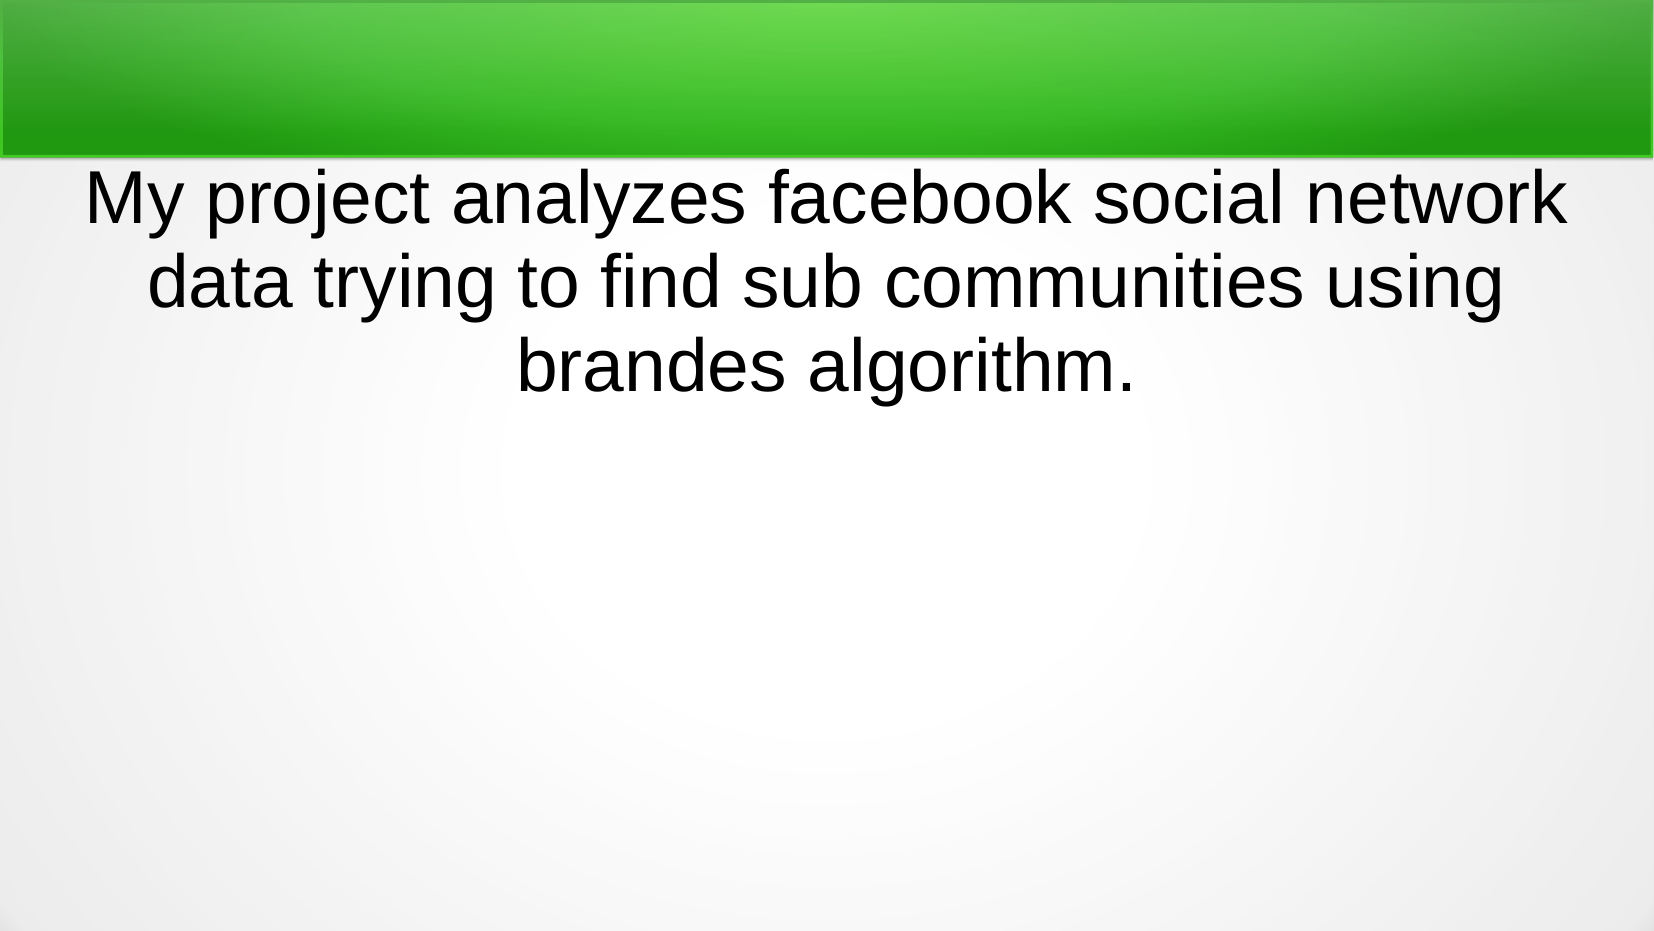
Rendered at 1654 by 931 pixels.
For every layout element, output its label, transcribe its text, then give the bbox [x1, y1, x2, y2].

subtitle My project analyzes facebook social network data trying to find sub communities using brandes algorithm. [82, 35, 1571, 529]
